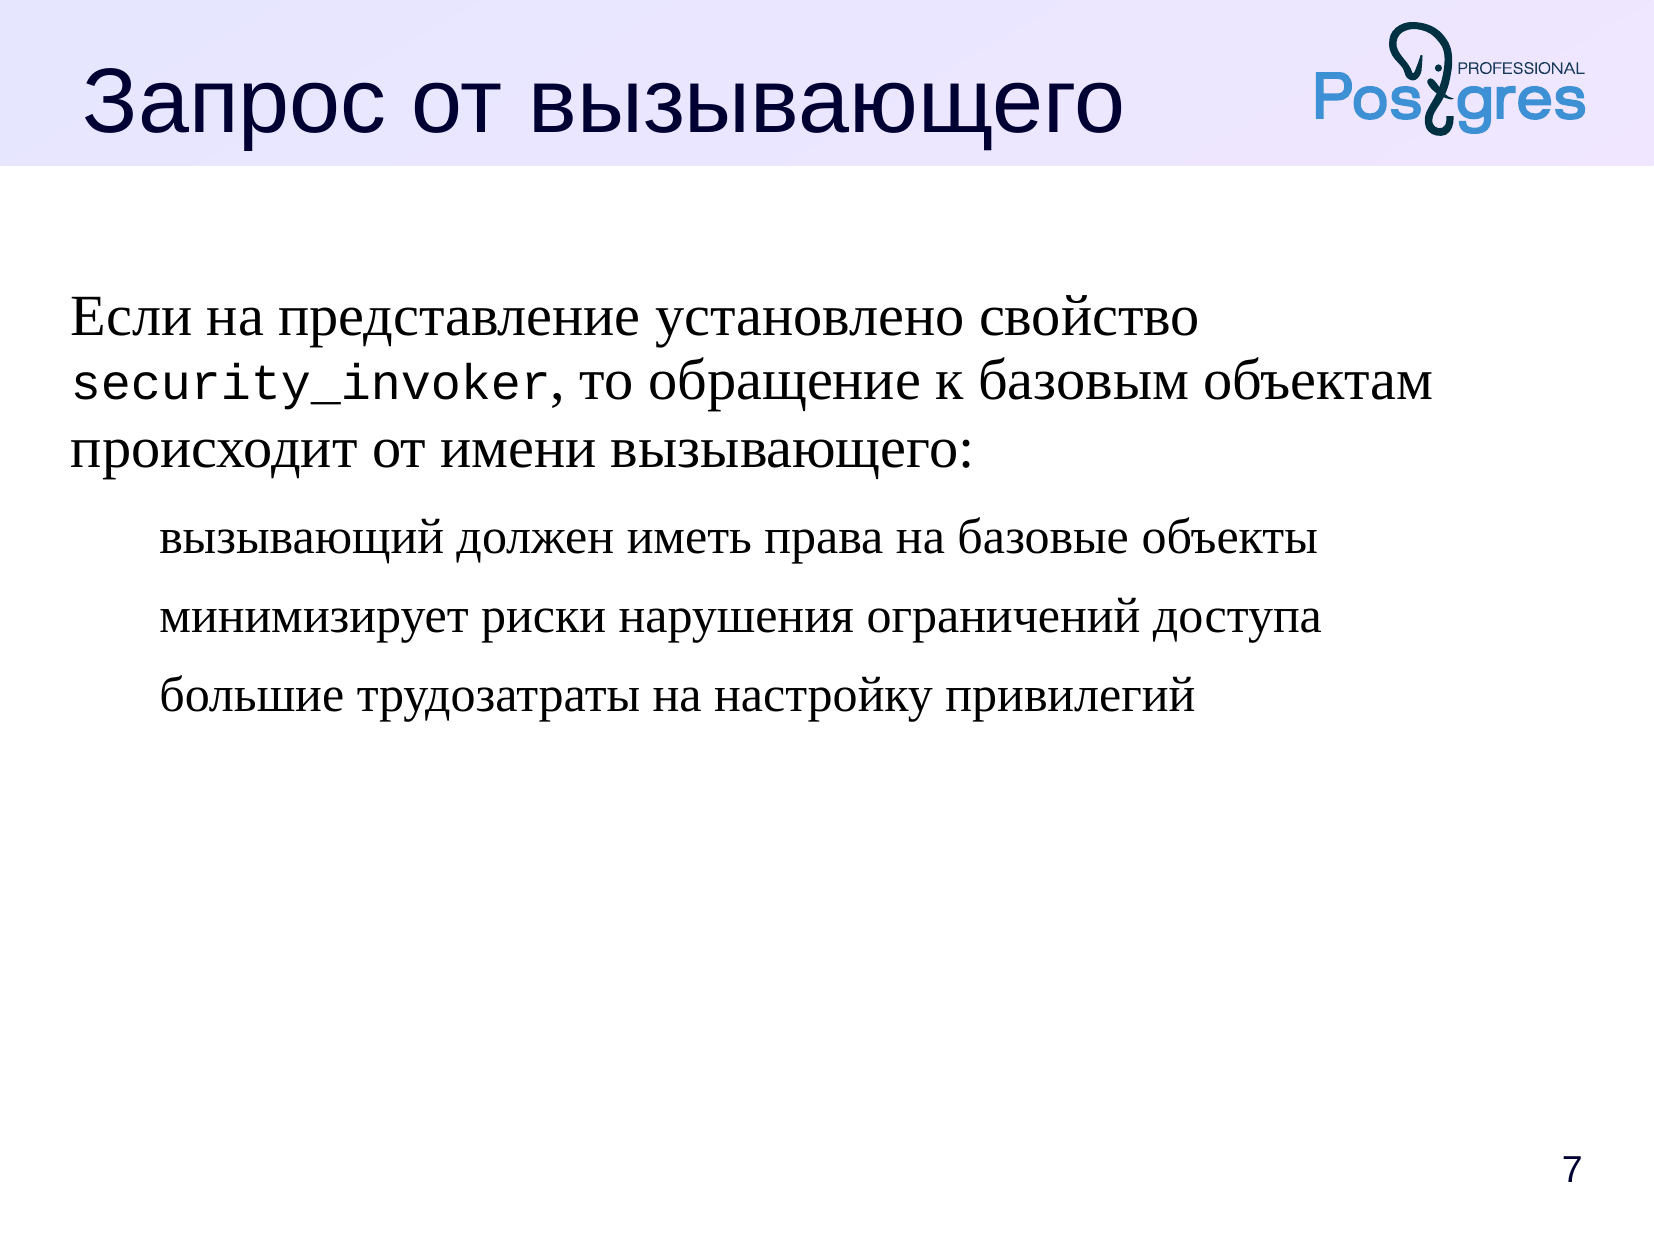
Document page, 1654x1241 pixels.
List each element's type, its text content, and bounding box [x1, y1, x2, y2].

list Если на представление установлено свойство security_invoker, то обращение к базовым объектам происходит от имени вызывающего: вызывающий должен иметь права на базовые объекты минимизирует риски нарушения ограничений доступа большие трудозатраты на настройку привилегий [70, 283, 1583, 1134]
title Запрос от вызывающего [82, 49, 1252, 153]
